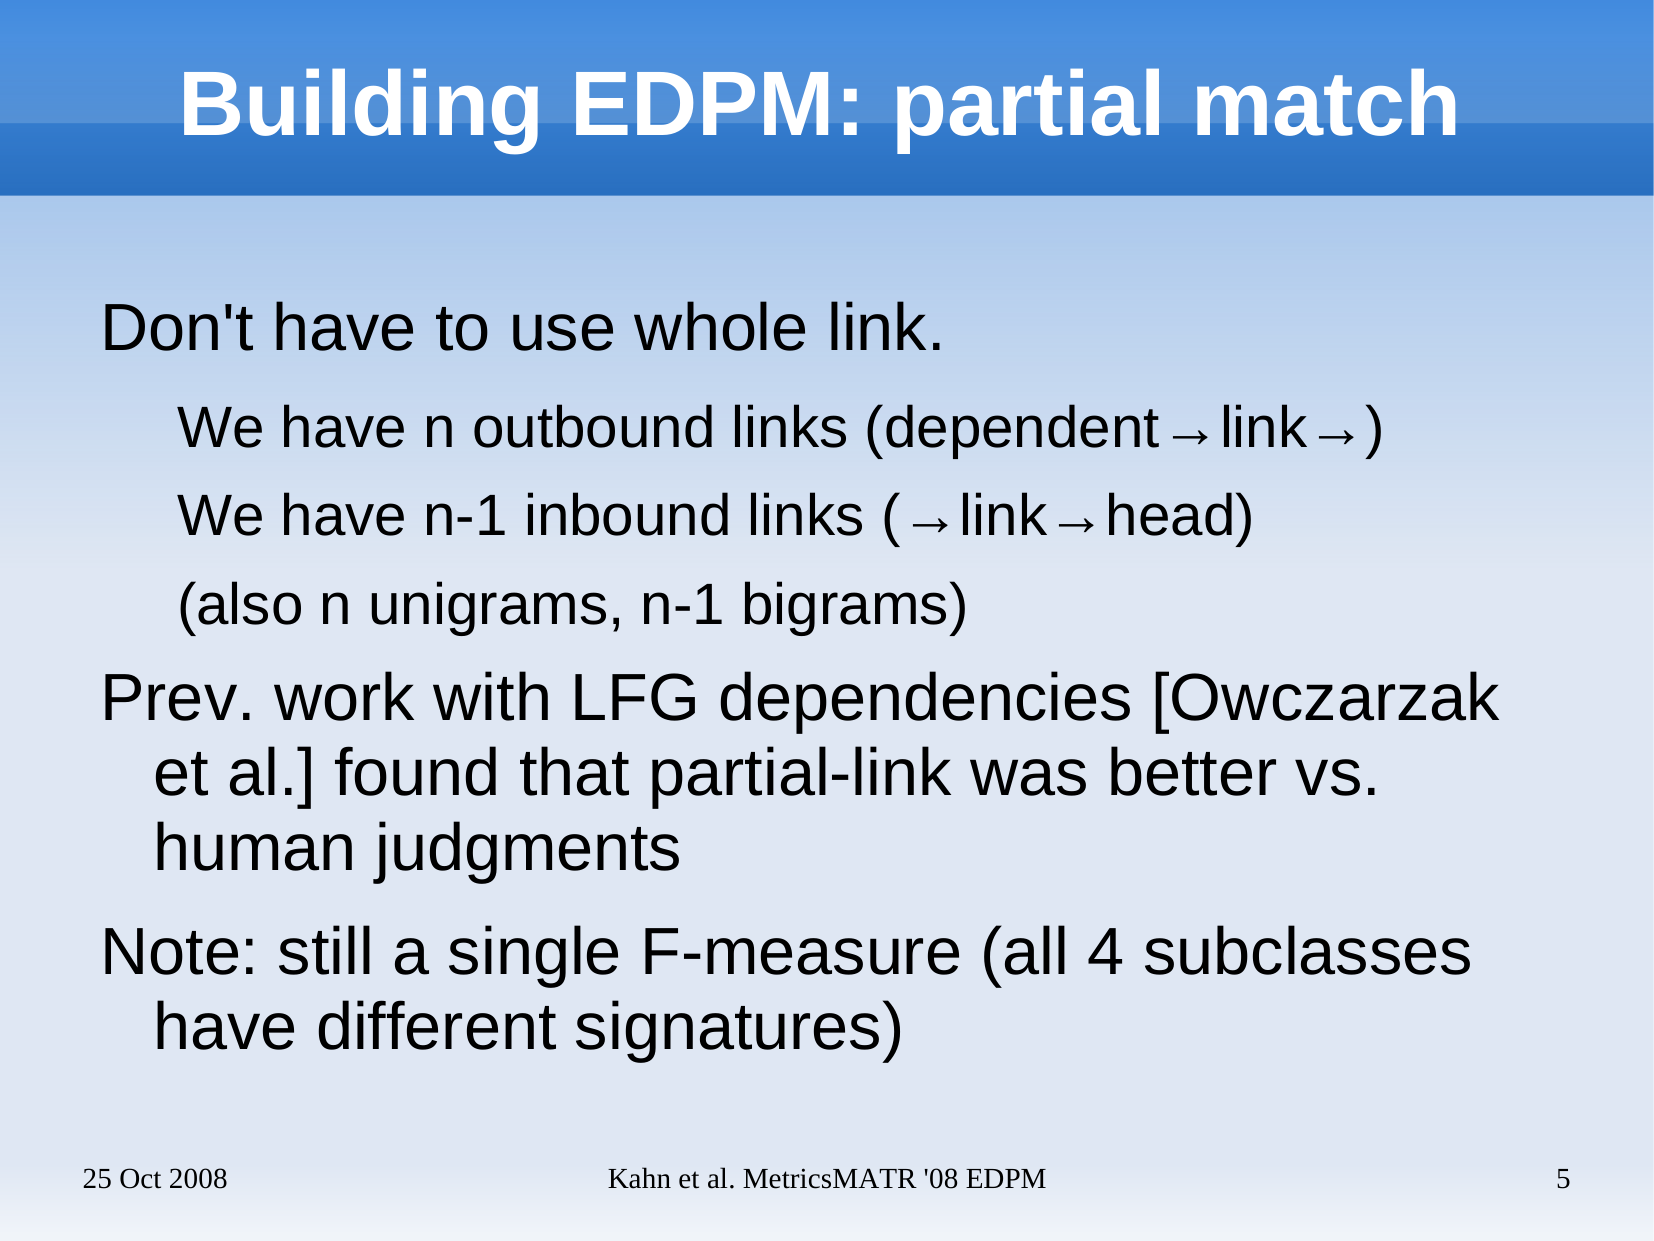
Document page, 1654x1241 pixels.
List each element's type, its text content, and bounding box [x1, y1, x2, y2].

list Don't have to use whole link. We have n outbound links (dependent→link→) We have n-1 inbound links (→link→head) (also n unigrams, n-1 bigrams) Prev. work with LFG dependencies [Owczarzak et al.] found that partial-link was better vs. human judgments Note: still a single F-measure (all 4 subclasses have different signatures) [82, 290, 1571, 1109]
title Building EDPM: partial match [76, 7, 1565, 200]
picture [0, 0, 1654, 1241]
